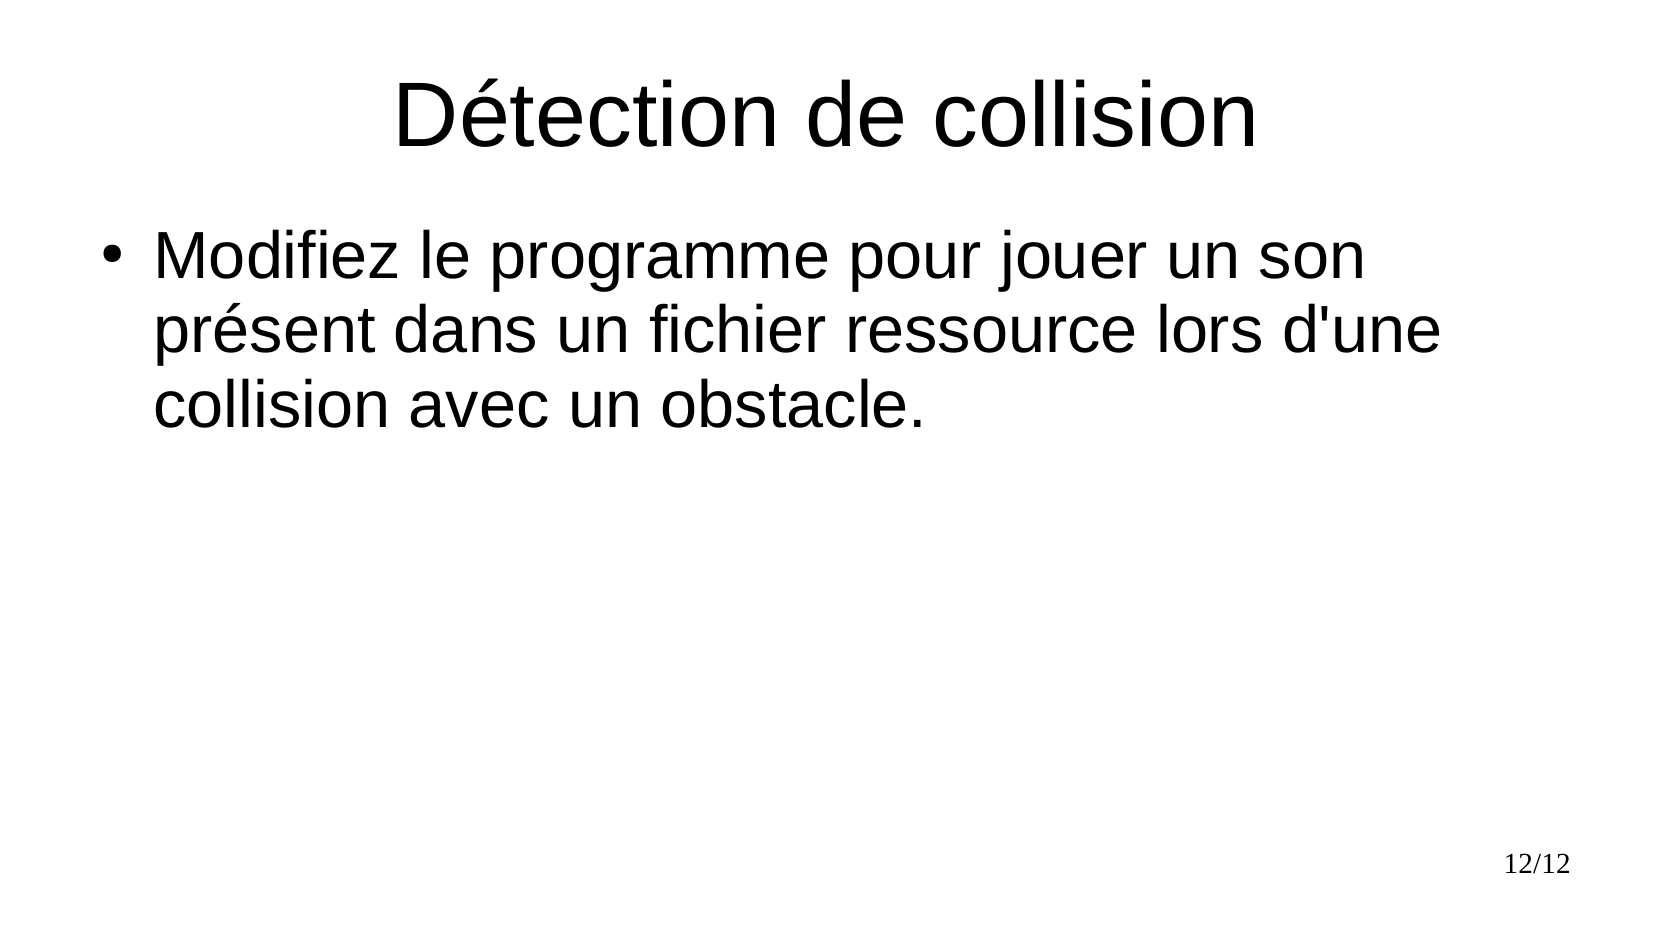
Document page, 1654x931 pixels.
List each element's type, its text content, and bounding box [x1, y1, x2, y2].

title Détection de collision [82, 37, 1571, 193]
list Modifiez le programme pour jouer un son présent dans un fichier ressource lors d'une collision avec un obstacle. [82, 217, 1571, 758]
